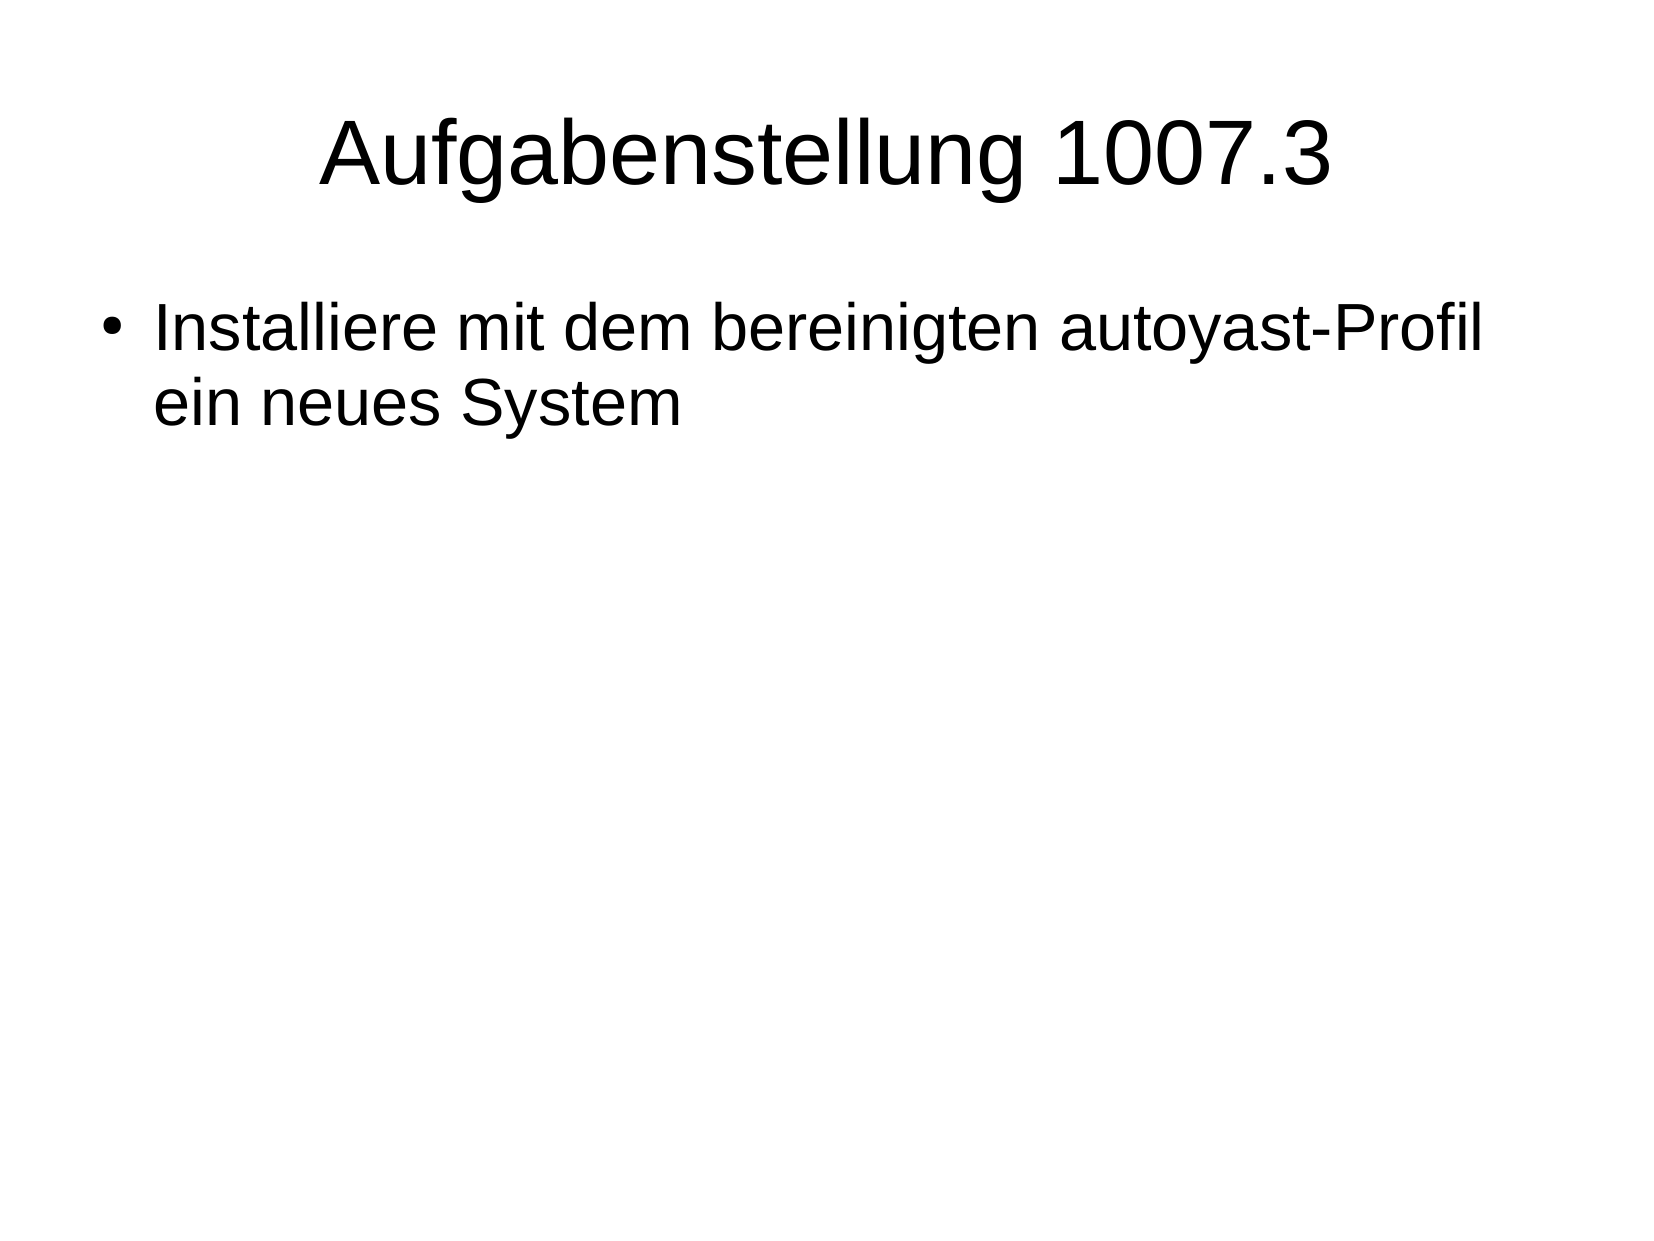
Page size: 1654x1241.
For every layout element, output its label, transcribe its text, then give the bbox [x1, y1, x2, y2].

title Aufgabenstellung 1007.3 [82, 49, 1571, 257]
list Installiere mit dem bereinigten autoyast-Profil ein neues System [82, 290, 1571, 1010]
